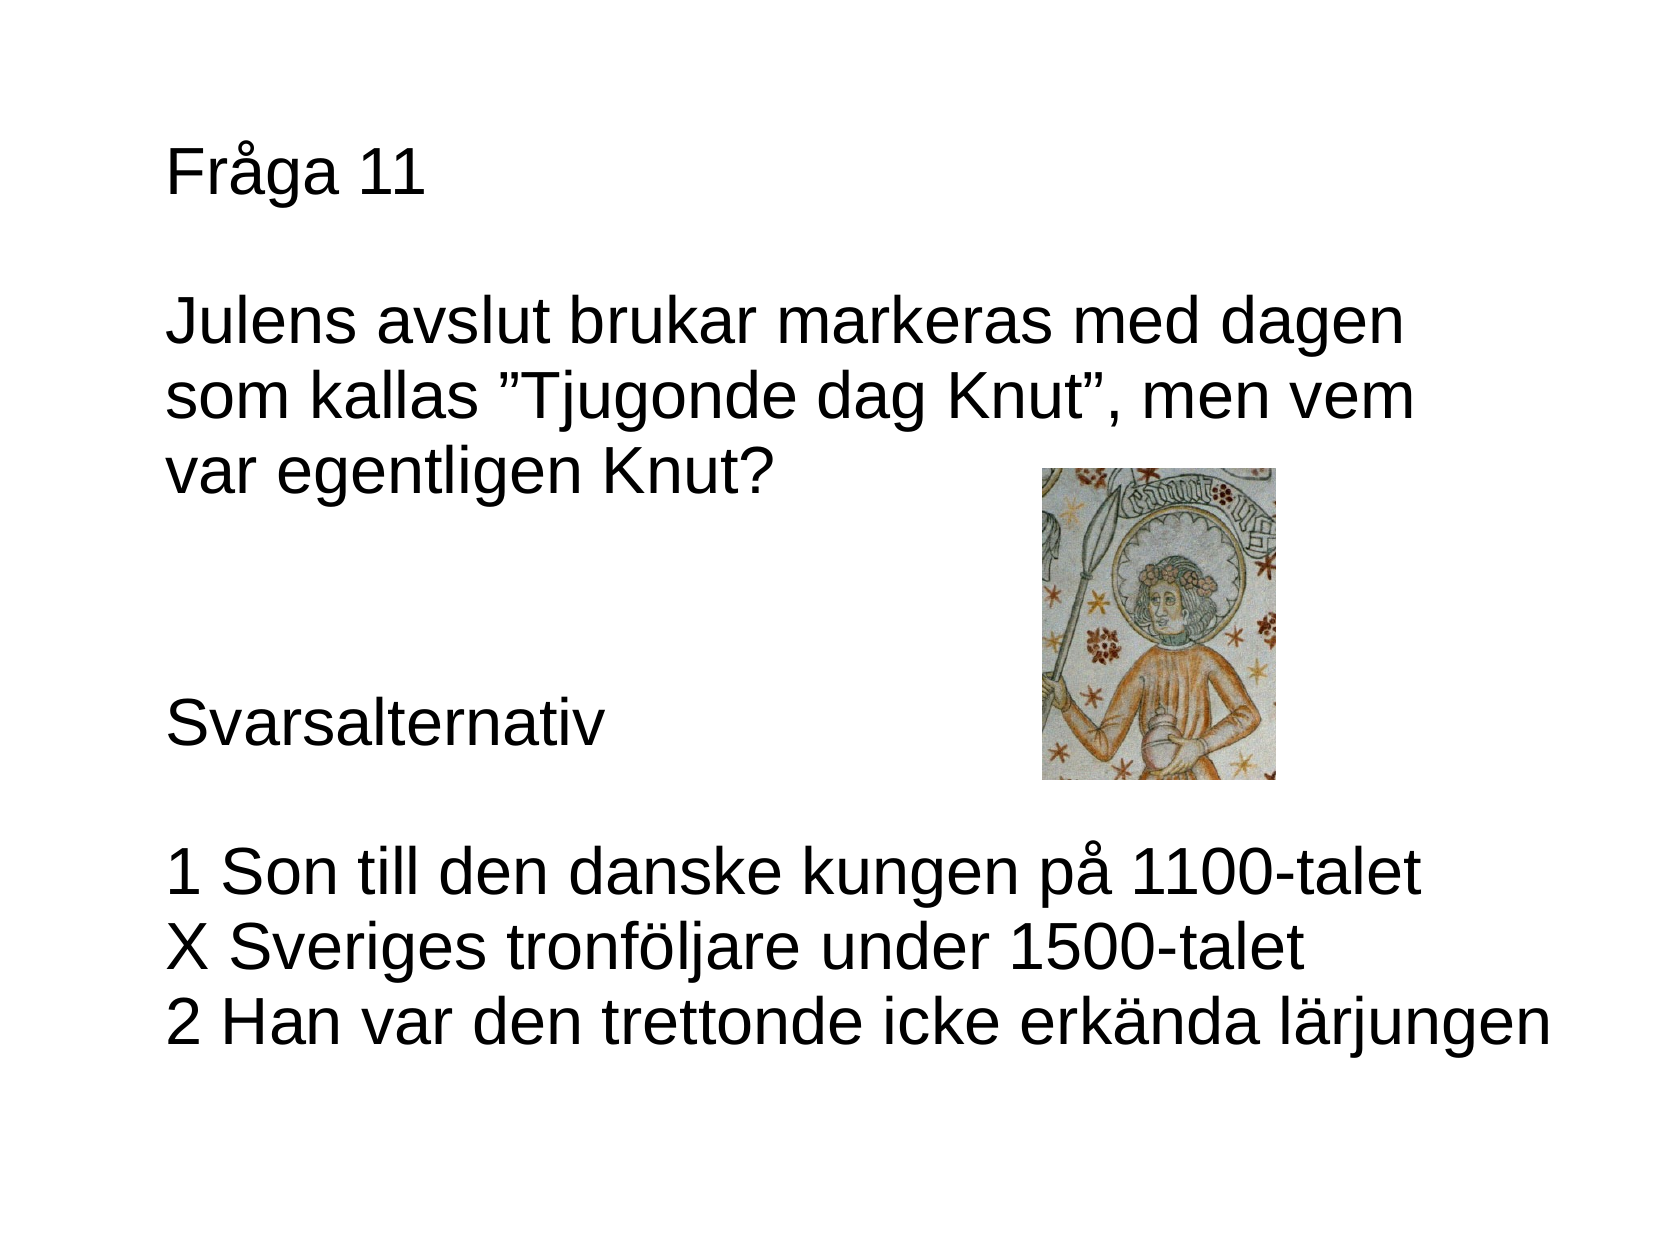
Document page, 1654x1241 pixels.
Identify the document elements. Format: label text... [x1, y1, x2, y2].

text_box Svarsalternativ 1 Son till den danske kungen på 1100-talet X Sveriges tronföljare under 1500-talet 2 Han var den trettonde icke erkända lärjungen [165, 685, 1560, 1059]
picture [1042, 468, 1276, 780]
subtitle Fråga 11 Julens avslut brukar markeras med dagen som kallas ”Tjugonde dag Knut”, men vem var egentligen Knut? [165, 133, 1524, 508]
